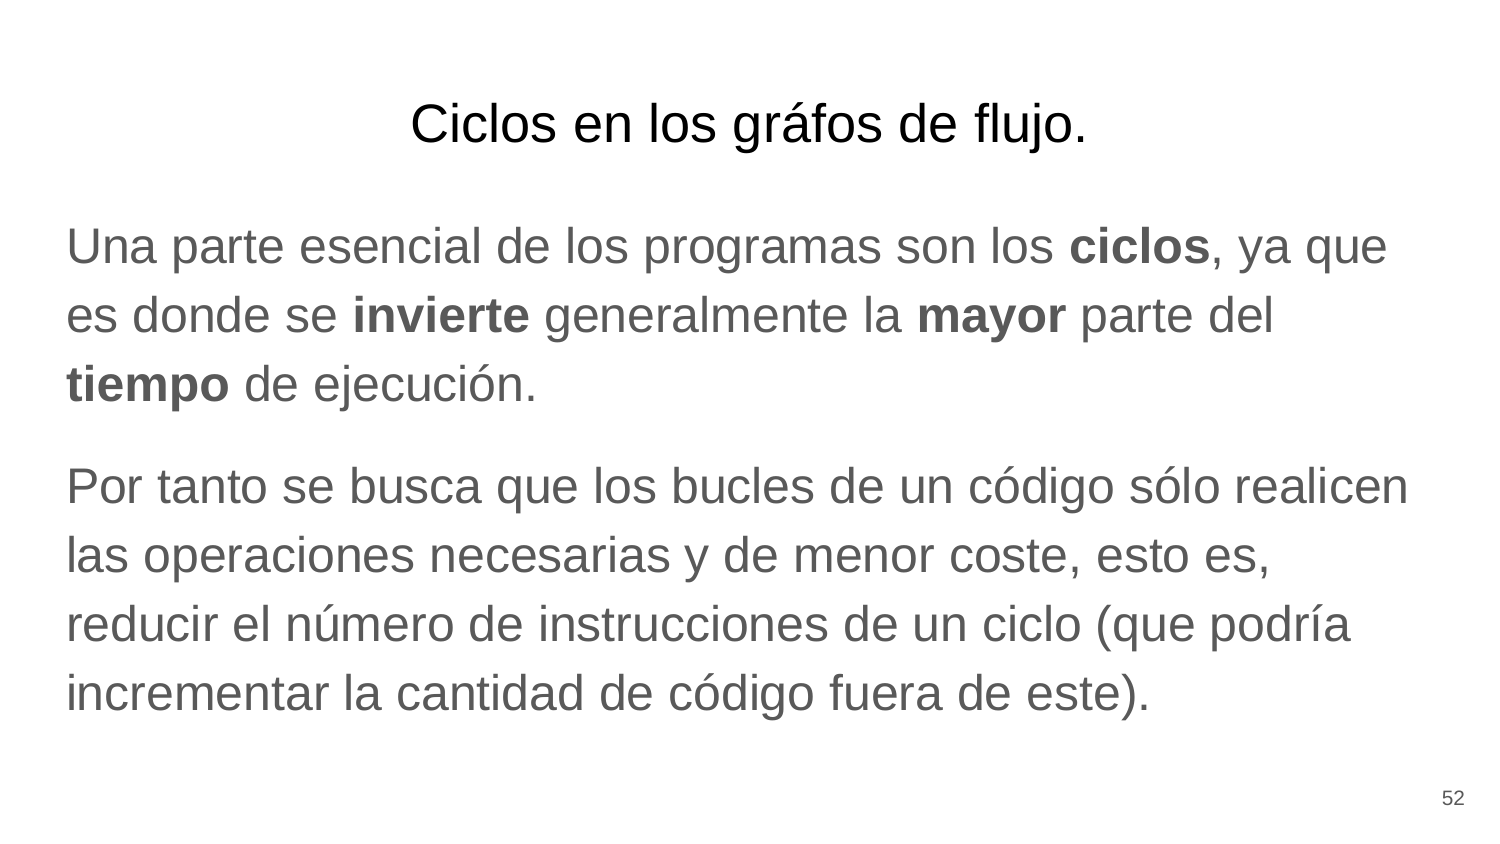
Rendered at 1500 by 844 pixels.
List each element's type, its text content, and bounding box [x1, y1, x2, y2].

title Ciclos en los gráfos de flujo. [51, 72, 1449, 167]
slide_number <number> [1389, 764, 1480, 830]
list Una parte esencial de los programas son los ciclos, ya que es donde se invierte generalmente la mayor parte del tiempo de ejecución. Por tanto se busca que los bucles de un código sólo realicen las operaciones necesarias y de menor coste, esto es, reducir el número de instrucciones de un ciclo (que podría incrementar la cantidad de código fuera de este). [51, 189, 1449, 750]
